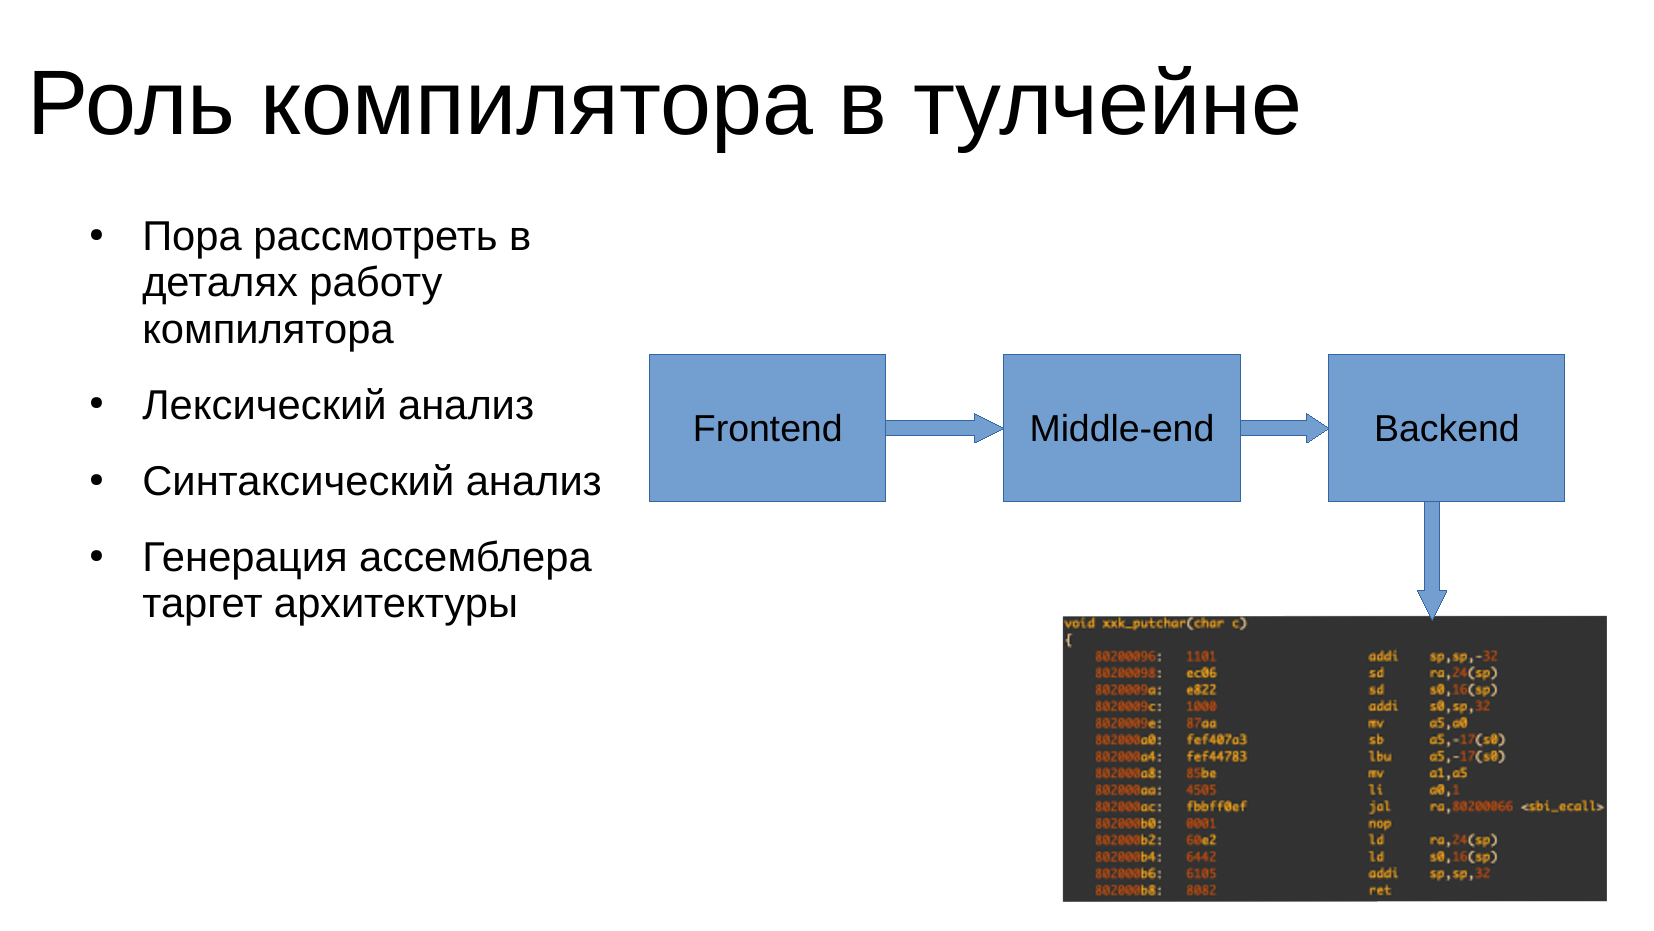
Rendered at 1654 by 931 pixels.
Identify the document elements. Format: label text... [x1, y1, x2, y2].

text_box Middle-end [1003, 354, 1241, 502]
list Пора рассмотреть в деталях работу компилятора Лексический анализ Синтаксический анализ Генерация ассемблера таргет архитектуры [71, 212, 621, 827]
text_box Frontend [649, 354, 886, 502]
title Роль компилятора в тулчейне [27, 25, 1517, 181]
picture [1062, 615, 1607, 902]
text_box [1417, 501, 1447, 621]
text_box [885, 413, 1004, 443]
text_box [1240, 413, 1329, 443]
text_box Backend [1328, 354, 1565, 502]
